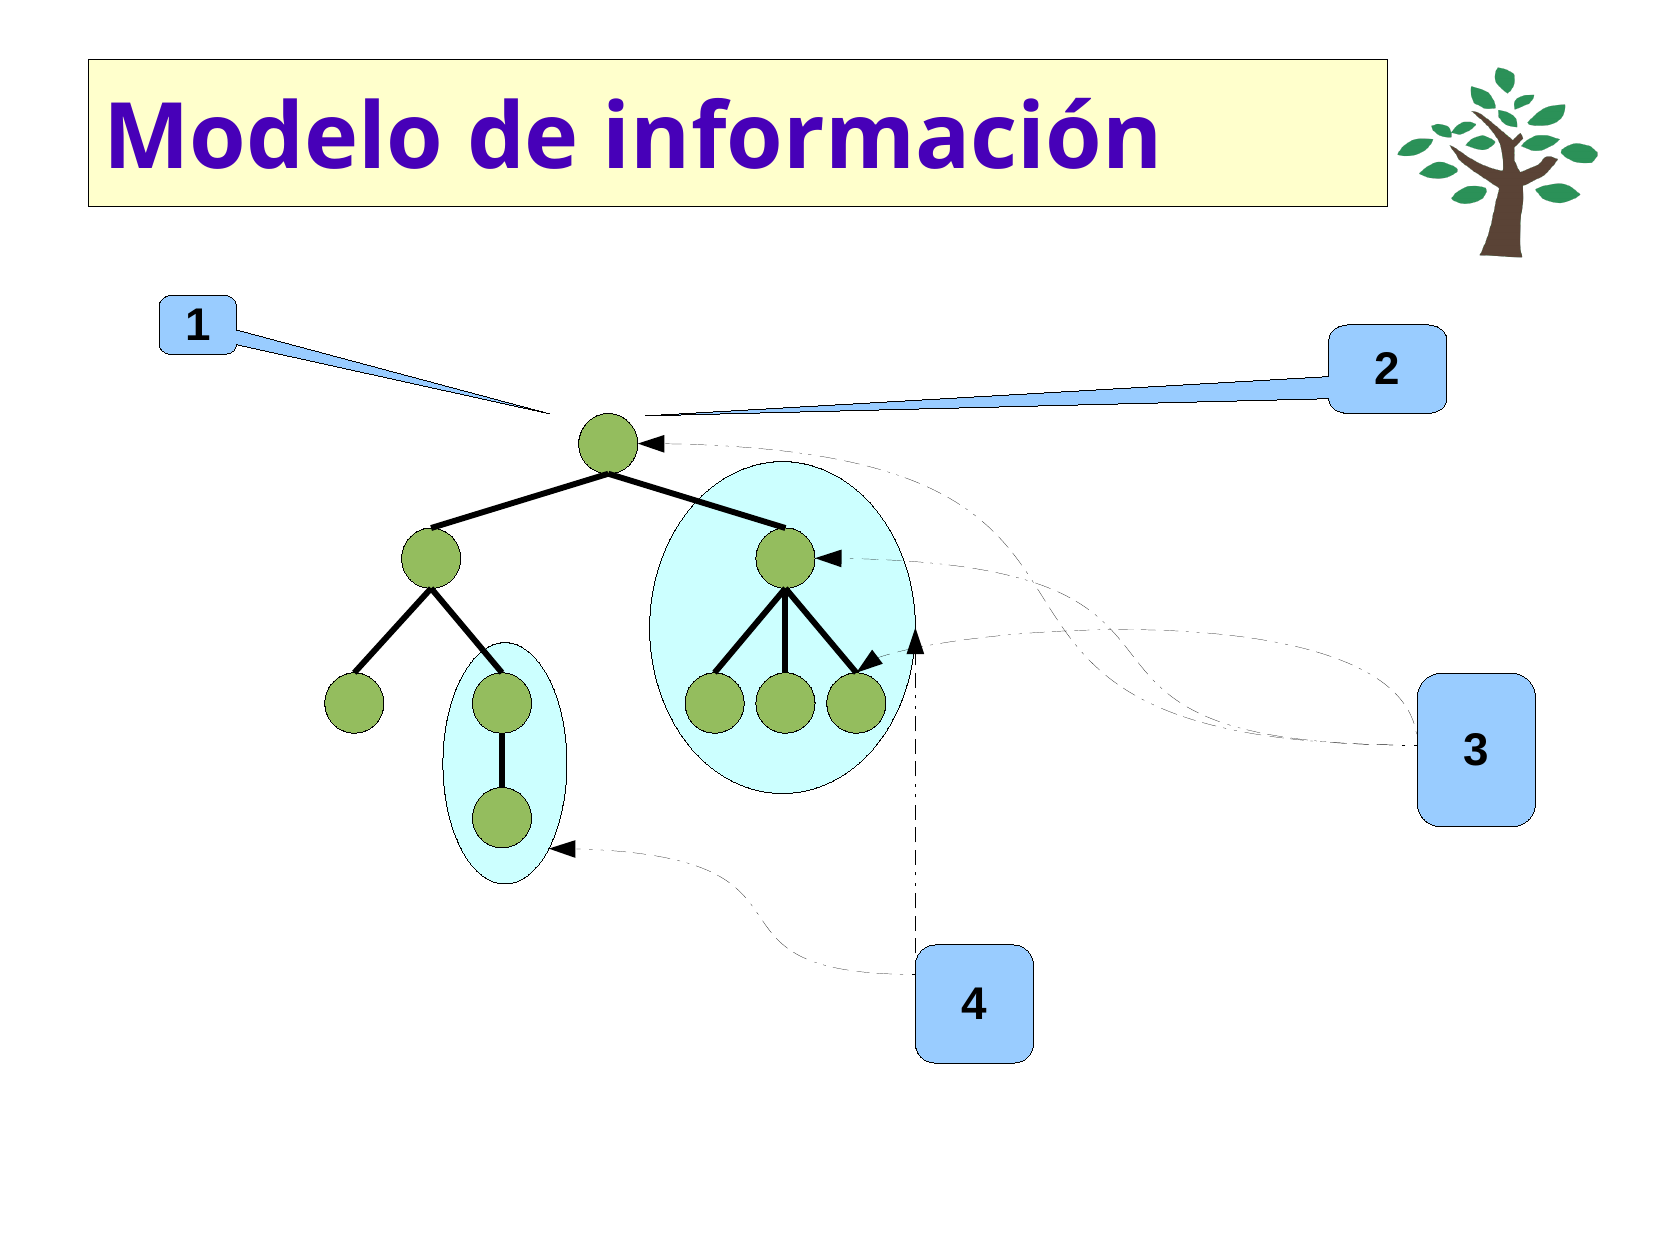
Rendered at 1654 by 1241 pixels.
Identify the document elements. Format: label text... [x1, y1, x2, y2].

text_box 3 [1417, 673, 1536, 827]
picture [1387, 58, 1625, 266]
text_box [649, 461, 916, 794]
text_box [578, 413, 638, 473]
text_box [324, 672, 384, 734]
text_box Modelo de información [88, 59, 1387, 207]
text_box [401, 528, 461, 588]
text_box 2 [645, 324, 1447, 416]
text_box 1 [159, 295, 550, 414]
text_box [442, 642, 567, 884]
text_box 4 [915, 944, 1034, 1064]
